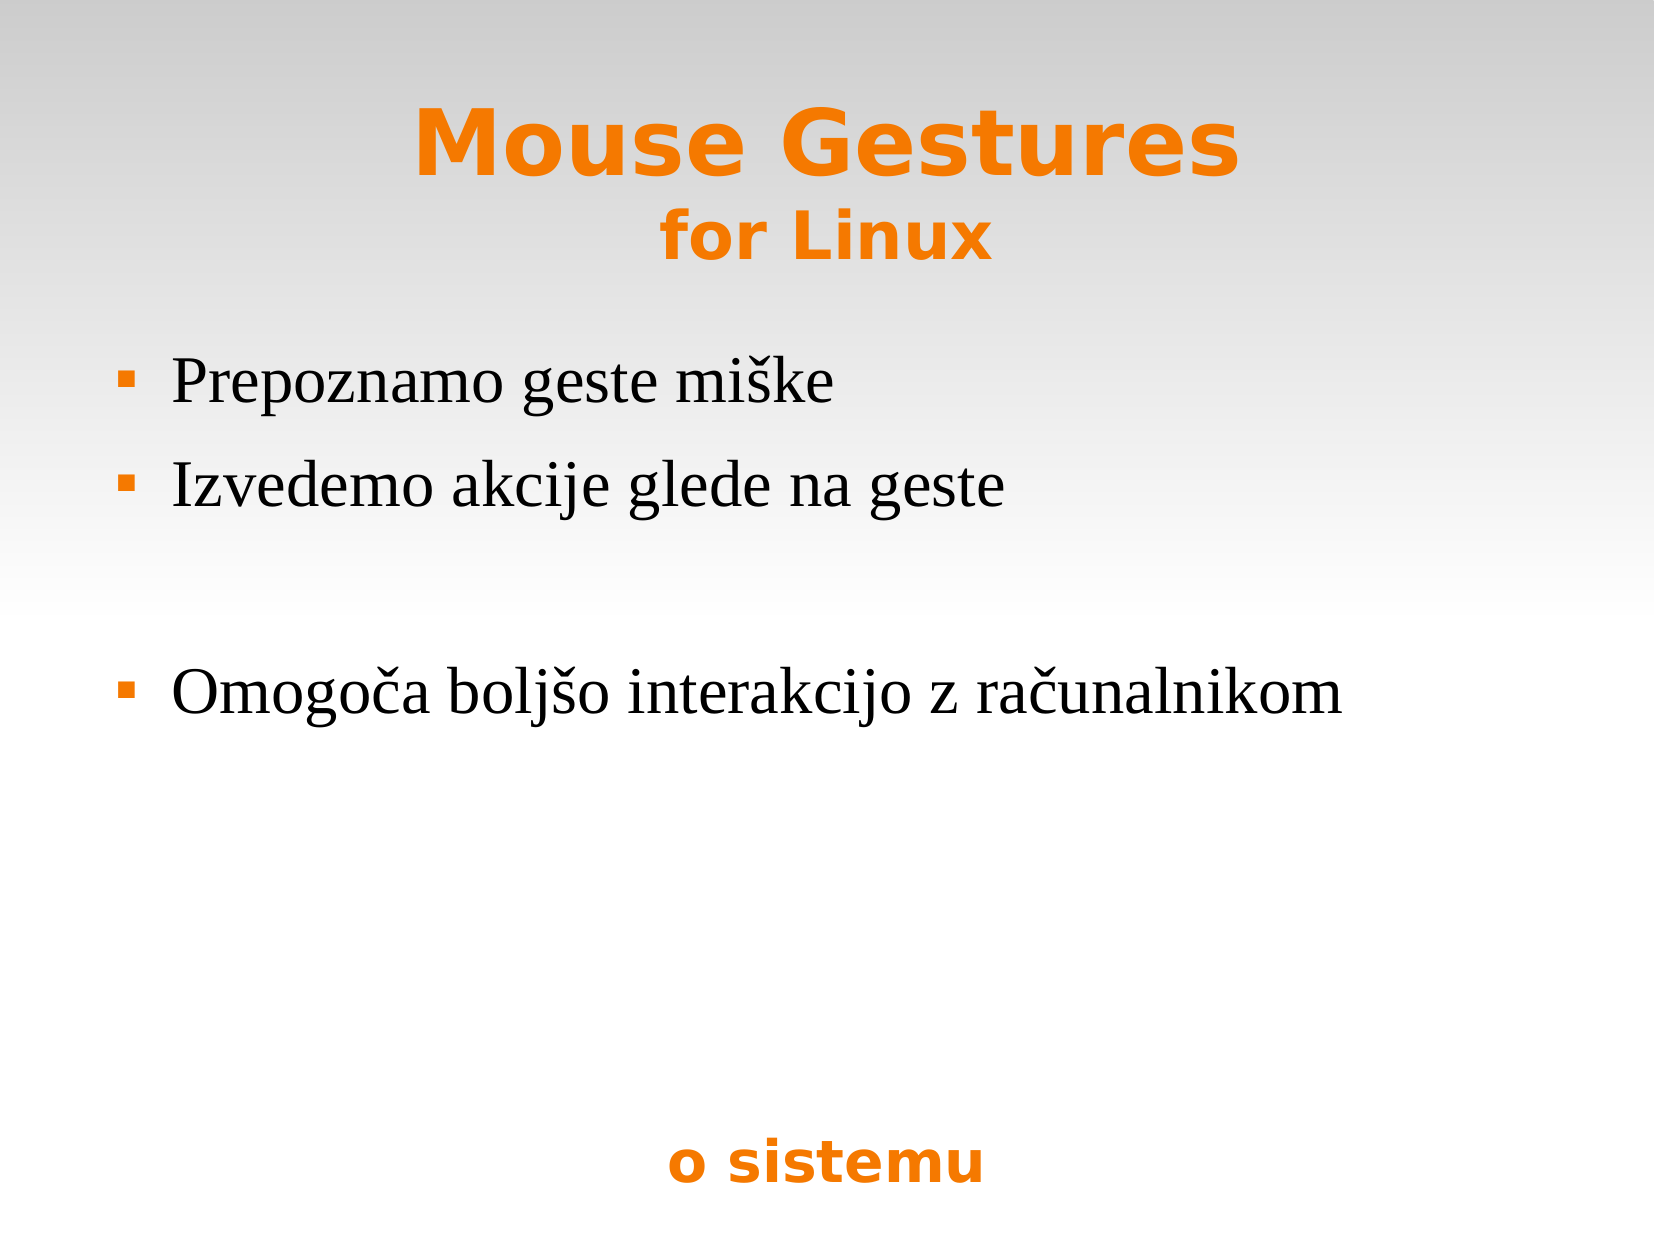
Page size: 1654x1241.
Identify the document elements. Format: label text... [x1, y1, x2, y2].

title o sistemu [82, 1117, 1571, 1208]
list Prepoznamo geste miške Izvedemo akcije glede na geste Omogoča boljšo interakcijo z računalnikom [82, 343, 1571, 1117]
title Mouse Gestures for Linux [82, 78, 1571, 287]
